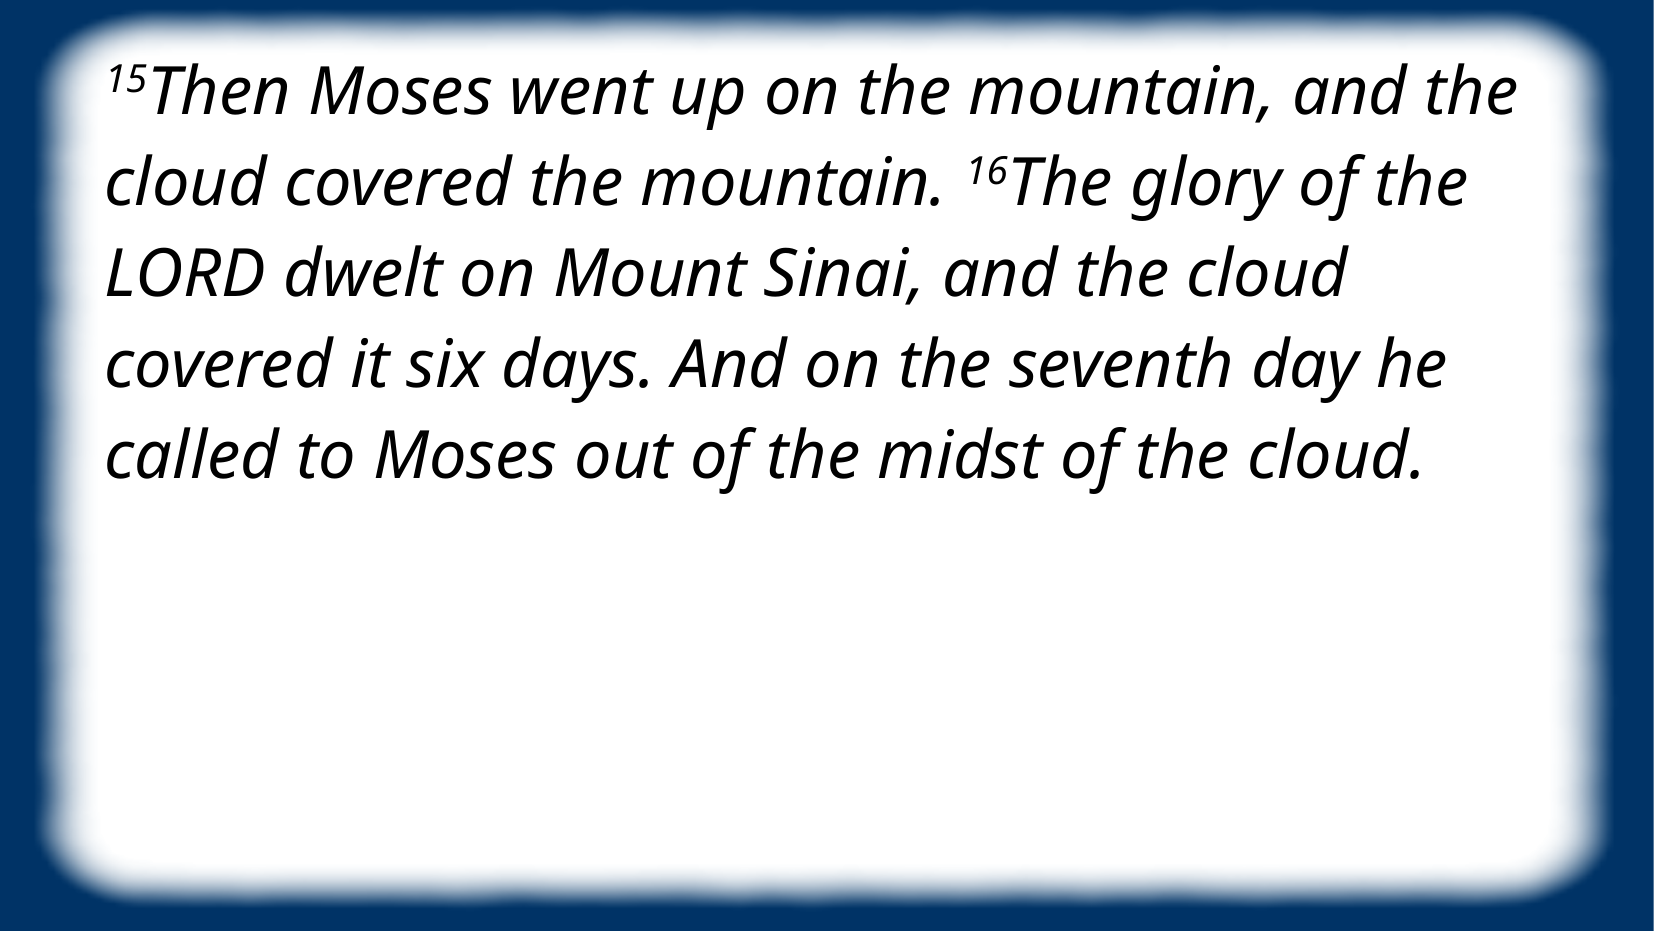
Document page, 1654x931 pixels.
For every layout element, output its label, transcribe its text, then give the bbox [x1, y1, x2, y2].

text_box 15Then Moses went up on the mountain, and the cloud covered the mountain. 16The glory of the LORD dwelt on Mount Sinai, and the cloud covered it six days. And on the seventh day he called to Moses out of the midst of the cloud. [90, 36, 1561, 496]
picture [0, 0, 1654, 931]
